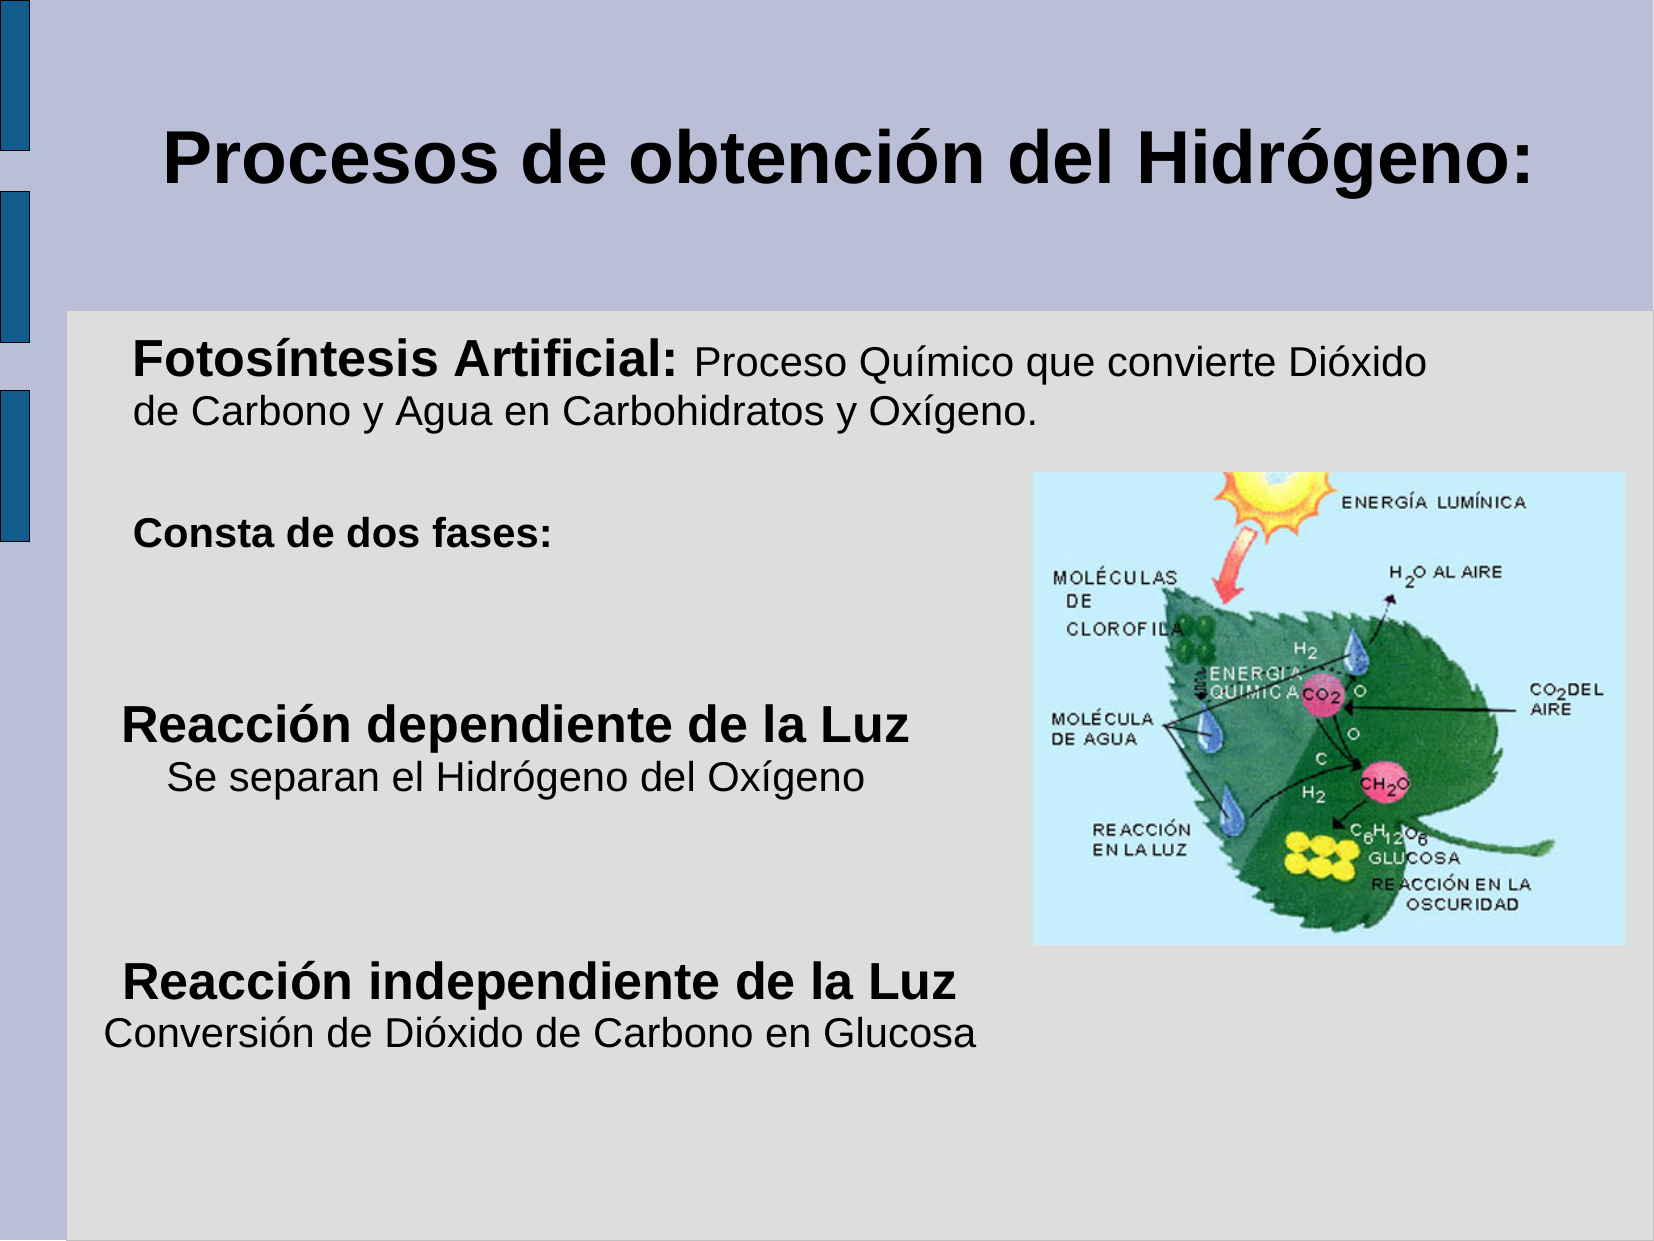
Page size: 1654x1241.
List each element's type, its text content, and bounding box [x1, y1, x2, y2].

text_box Consta de dos fases: [118, 501, 709, 591]
picture [1033, 472, 1625, 945]
text_box Reacción dependiente de la Luz Se separan el Hidrógeno del Oxígeno [106, 688, 934, 823]
text_box Fotosíntesis Artificial: Proceso Químico que convierte Dióxido de Carbono y Agua en Carbohidratos y Oxígeno. [118, 322, 1447, 456]
text_box Reacción independiente de la Luz Conversión de Dióxido de Carbono en Glucosa [88, 944, 1004, 1079]
text_box Procesos de obtención del Hidrógeno: [147, 107, 1625, 220]
